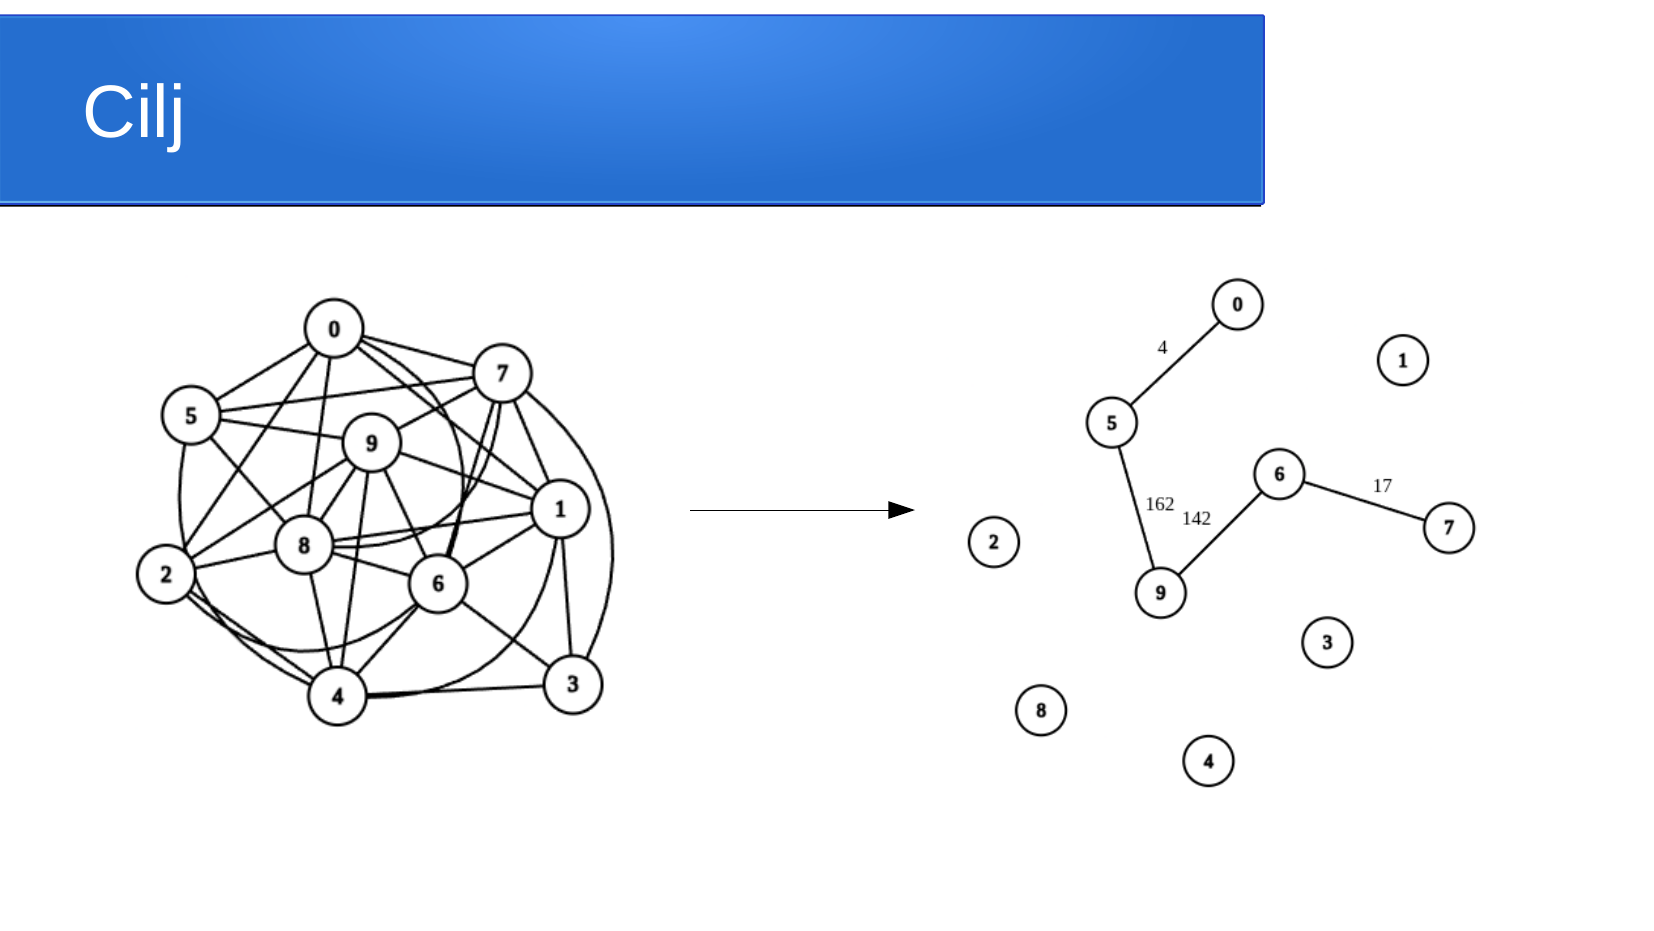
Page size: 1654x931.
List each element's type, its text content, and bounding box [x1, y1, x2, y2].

picture [945, 267, 1531, 811]
picture [120, 270, 634, 736]
title Cilj [82, 35, 1235, 189]
